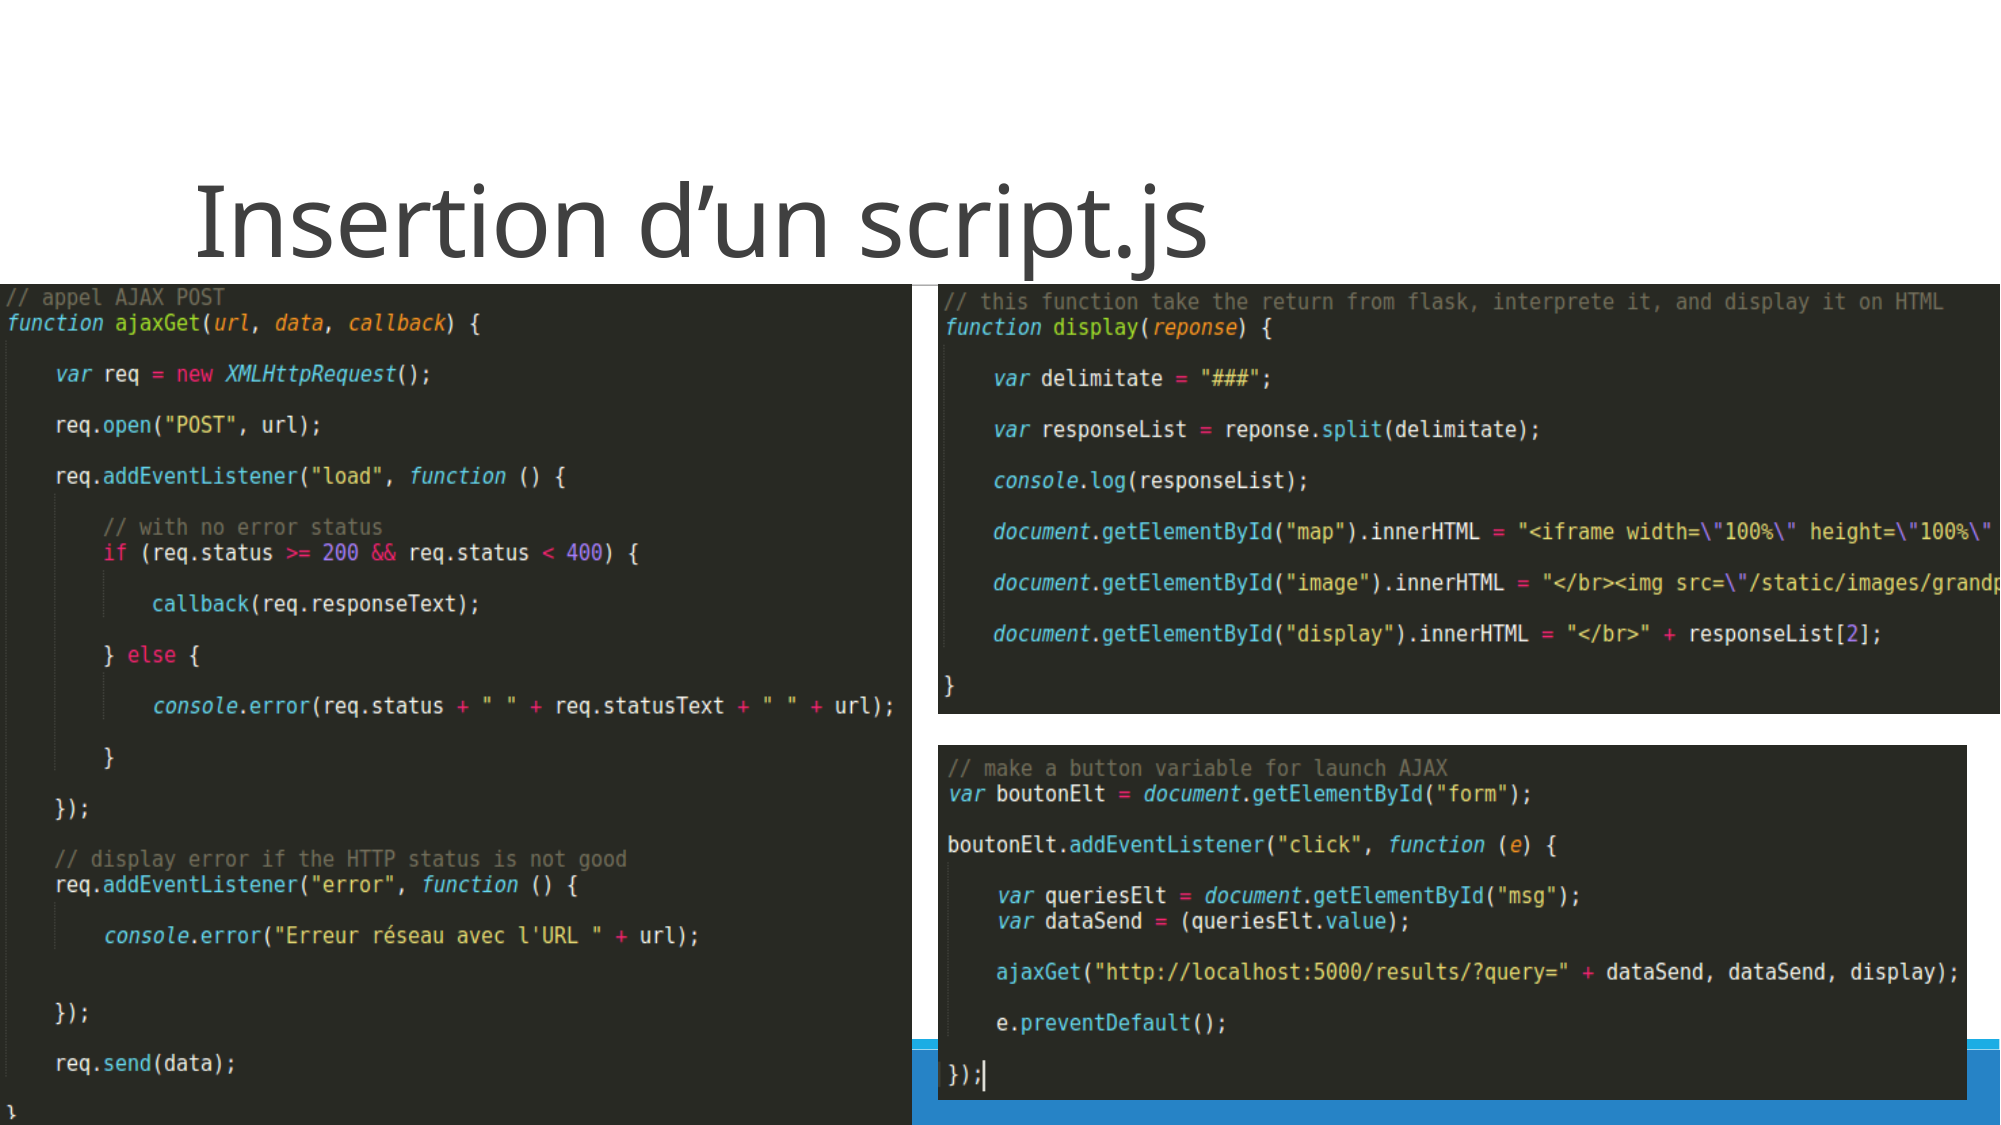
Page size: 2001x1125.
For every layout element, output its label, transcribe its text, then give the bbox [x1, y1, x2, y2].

picture [0, 284, 912, 1125]
picture [938, 284, 2000, 714]
picture [938, 745, 1967, 1101]
text_box Insertion d’un script.js [180, 47, 1830, 285]
